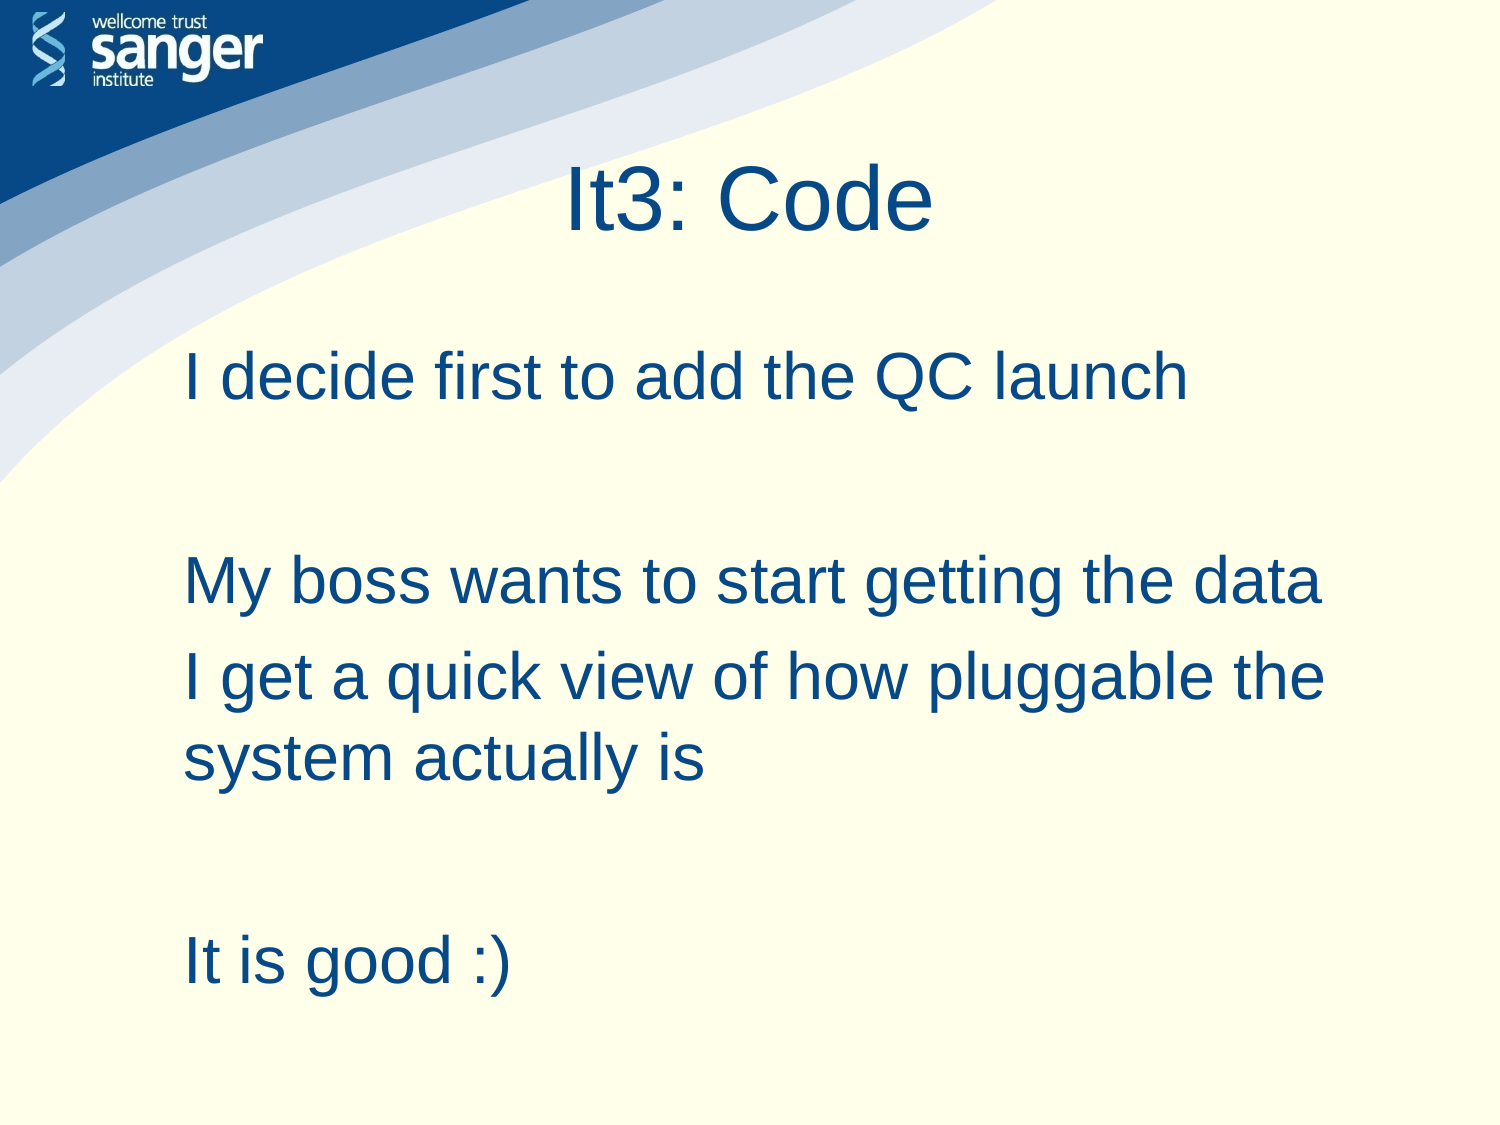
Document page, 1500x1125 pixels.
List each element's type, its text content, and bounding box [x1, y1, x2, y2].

picture [12, 12, 263, 86]
list I decide first to add the QC launch My boss wants to start getting the data I get a quick view of how pluggable the system actually is It is good :) [112, 324, 1388, 1001]
title It3: Code [112, 75, 1388, 312]
